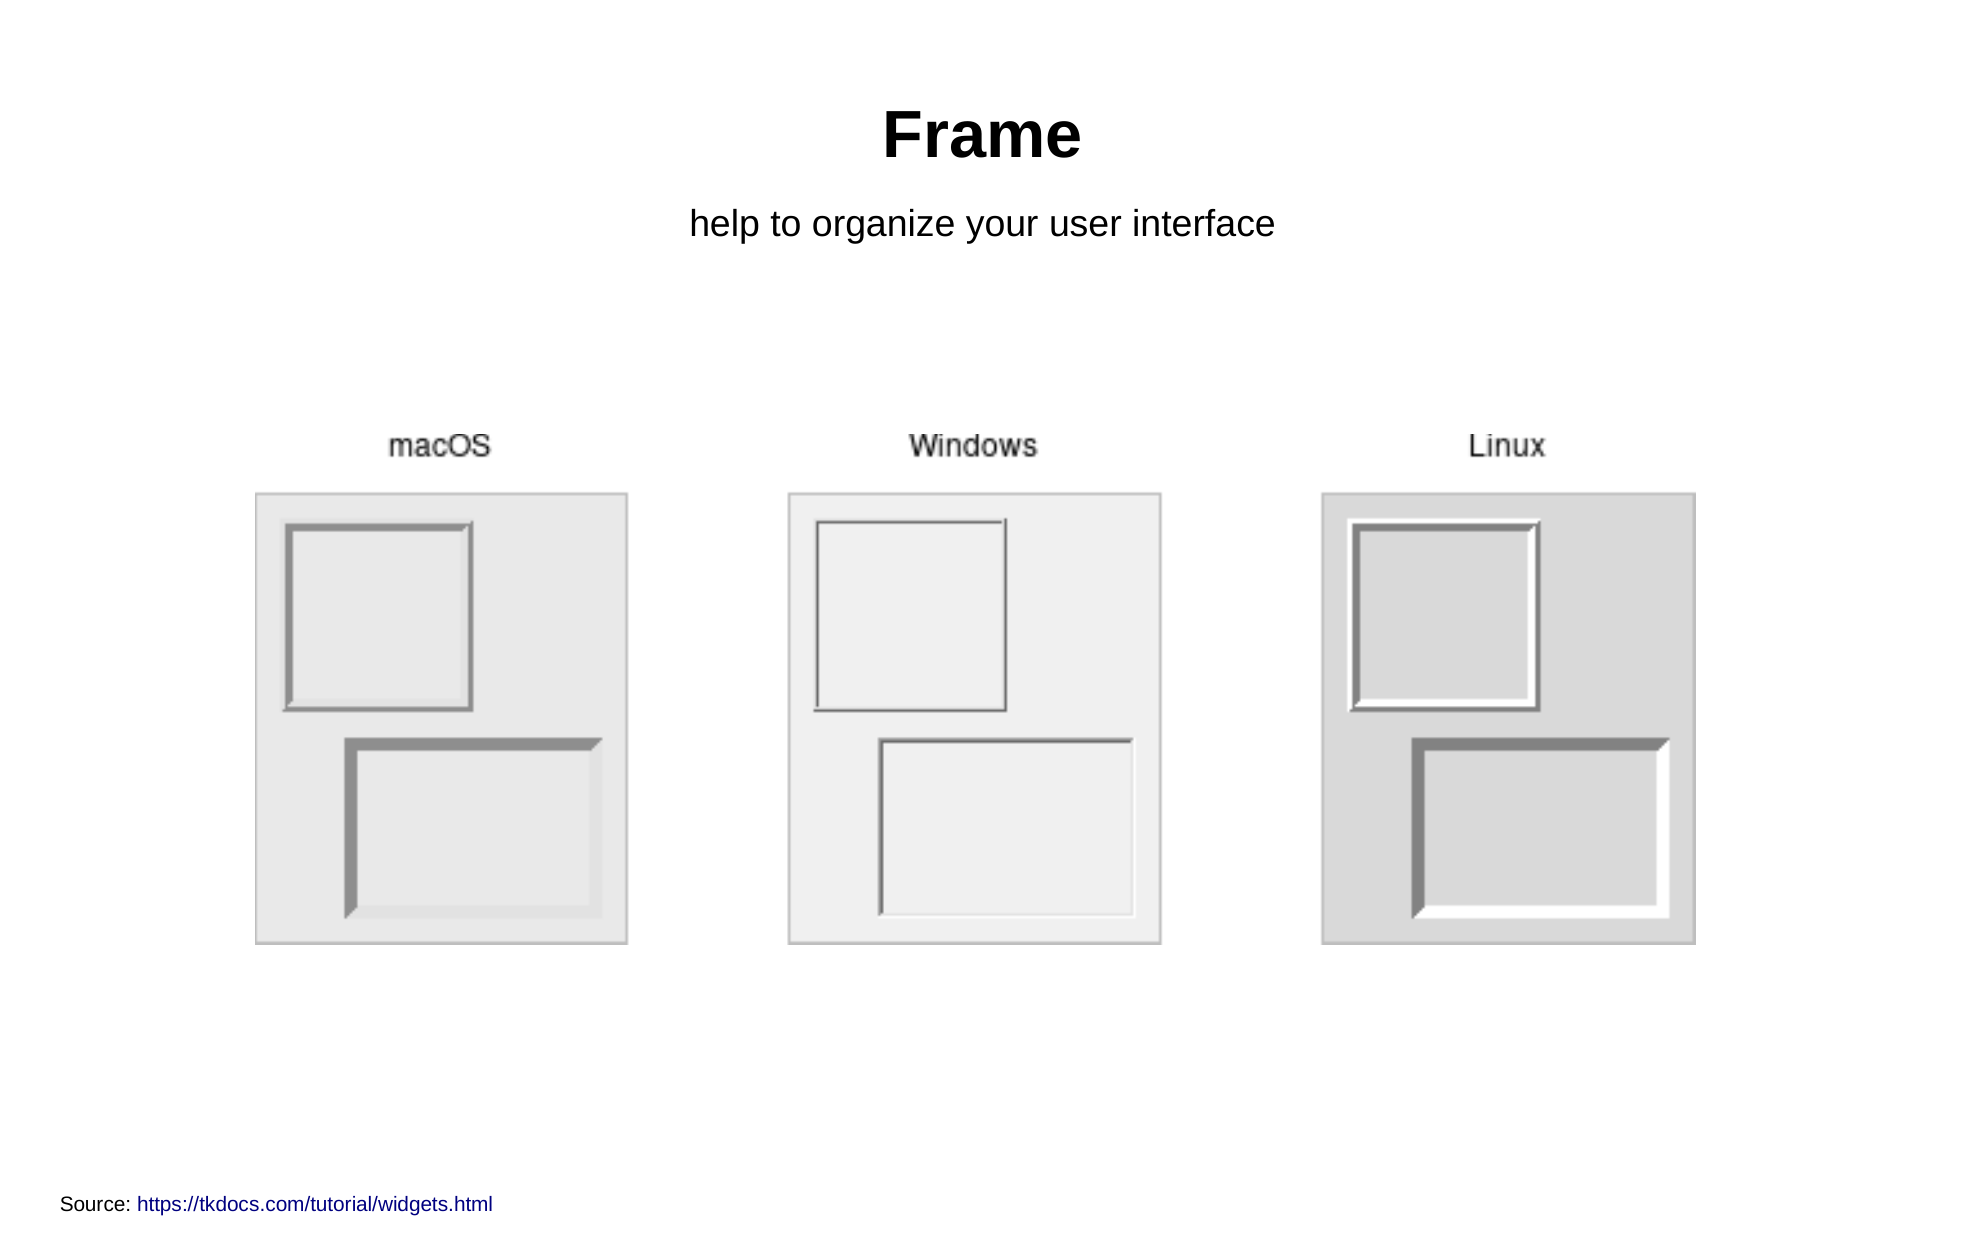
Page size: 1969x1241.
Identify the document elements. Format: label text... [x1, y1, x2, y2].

picture [255, 434, 1696, 946]
text_box Source: https://tkdocs.com/tutorial/widgets.html [45, 1185, 511, 1224]
text_box Frame [690, 90, 1276, 180]
text_box help to organize your user interface [660, 195, 1306, 294]
